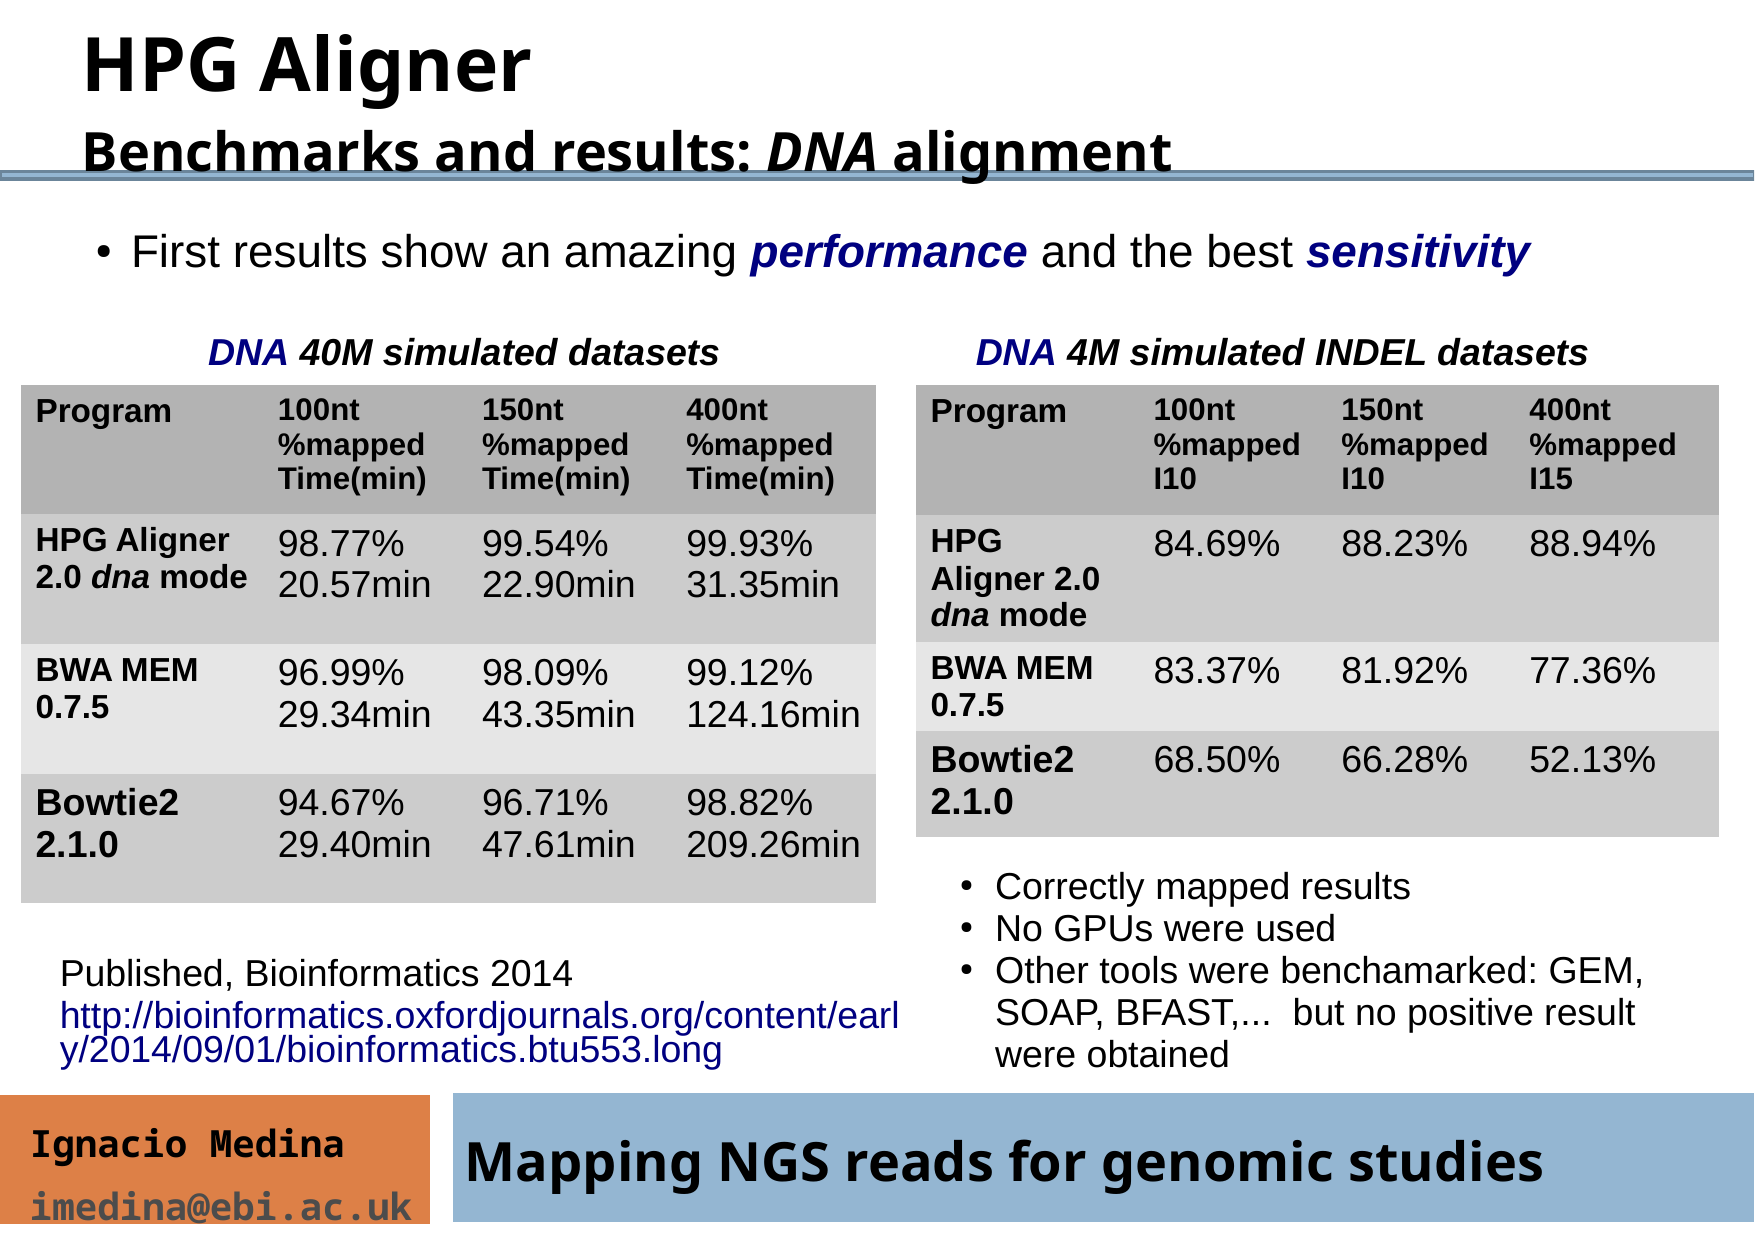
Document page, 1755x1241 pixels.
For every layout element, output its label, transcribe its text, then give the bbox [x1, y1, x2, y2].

table_cell 98.09% 43.35min [467, 644, 672, 774]
table_cell HPG Aligner 2.0 dna mode [916, 515, 1139, 642]
text_box First results show an amazing performance and the best sensitivity [80, 219, 1671, 286]
table_cell 98.82% 209.26min [672, 774, 876, 903]
table_cell 81.92% [1327, 642, 1515, 731]
text_box Correctly mapped results No GPUs were used Other tools were benchamarked: GEM, SOAP, BFAST,... but no positive result were obtained [945, 858, 1666, 1083]
table_header 400nt %mapped Time(min) [672, 385, 876, 514]
table_header 150nt %mapped Time(min) [467, 385, 672, 514]
table_header Program [916, 385, 1139, 515]
table_cell 66.28% [1327, 731, 1515, 837]
table_cell 98.77% 20.57min [263, 514, 467, 644]
table_cell 88.23% [1327, 515, 1515, 642]
table_header 150nt %mapped I10 [1327, 385, 1515, 515]
table_cell 96.99% 29.34min [263, 644, 467, 774]
table_cell 88.94% [1515, 515, 1719, 642]
table_cell 99.54% 22.90min [467, 514, 672, 644]
table_cell HPG Aligner 2.0 dna mode [21, 514, 263, 644]
table_header 100nt %mapped Time(min) [263, 385, 467, 514]
table_cell Bowtie2 2.1.0 [21, 774, 263, 903]
table_cell 99.93% 31.35min [672, 514, 876, 644]
table_cell BWA MEM 0.7.5 [916, 642, 1139, 731]
text_box Mapping NGS reads for genomic studies [450, 1116, 1726, 1195]
table_cell 77.36% [1515, 642, 1719, 731]
table_header Program [21, 385, 263, 514]
text_box Published, Bioinformatics 2014 http://bioinformatics.oxfordjournals.org/content/early/2014/09/01/bioinformatics.btu553.long [45, 945, 931, 1086]
table_cell 94.67% 29.40min [263, 774, 467, 903]
table_cell 68.50% [1139, 731, 1327, 837]
table_cell Bowtie2 2.1.0 [916, 731, 1139, 837]
table_cell 84.69% [1139, 515, 1327, 642]
text_box Ignacio Medina imedina@ebi.ac.uk [15, 1110, 436, 1224]
text_box DNA 4M simulated INDEL datasets [961, 323, 1646, 381]
table_cell BWA MEM 0.7.5 [21, 644, 263, 774]
table_header 100nt %mapped I10 [1139, 385, 1327, 515]
text_box [0, 171, 980, 179]
table_cell 96.71% 47.61min [467, 774, 672, 903]
text_box HPG Aligner Benchmarks and results: DNA alignment [67, 3, 1688, 169]
text_box [986, 171, 1754, 179]
table_cell 83.37% [1139, 642, 1327, 731]
table_header 400nt %mapped I15 [1515, 385, 1719, 515]
table_cell 52.13% [1515, 731, 1719, 837]
table_cell 99.12% 124.16min [672, 644, 876, 774]
text_box DNA 40M simulated datasets [193, 323, 781, 381]
